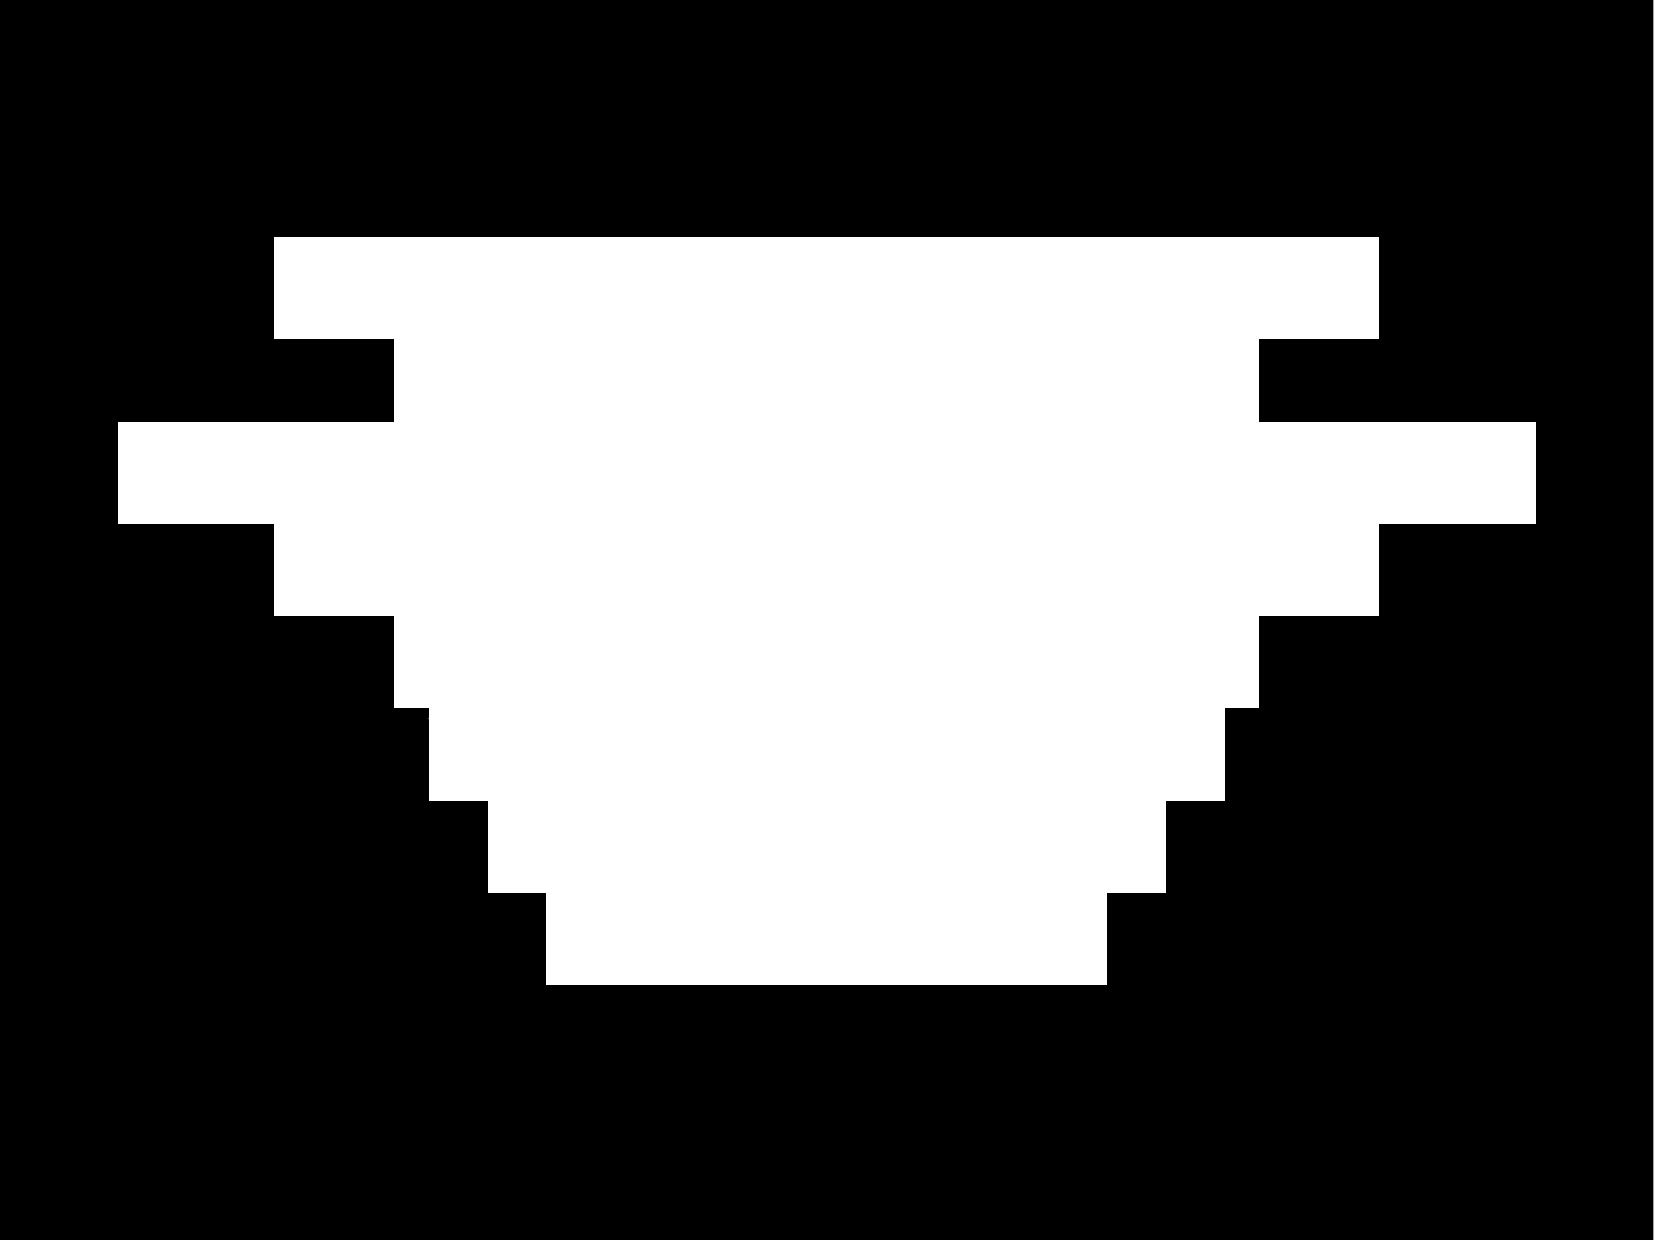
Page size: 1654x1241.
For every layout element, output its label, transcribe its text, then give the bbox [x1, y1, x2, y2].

subtitle Aviva, oh Senhor, Tua obra No meio do Teu povo Faz arder nosso coração com fogo Aviva, oh Senhor, Tua obra No meio do Teu povo Vem quebrar nosso coração de novo Derrama fogo [82, 49, 1571, 1182]
